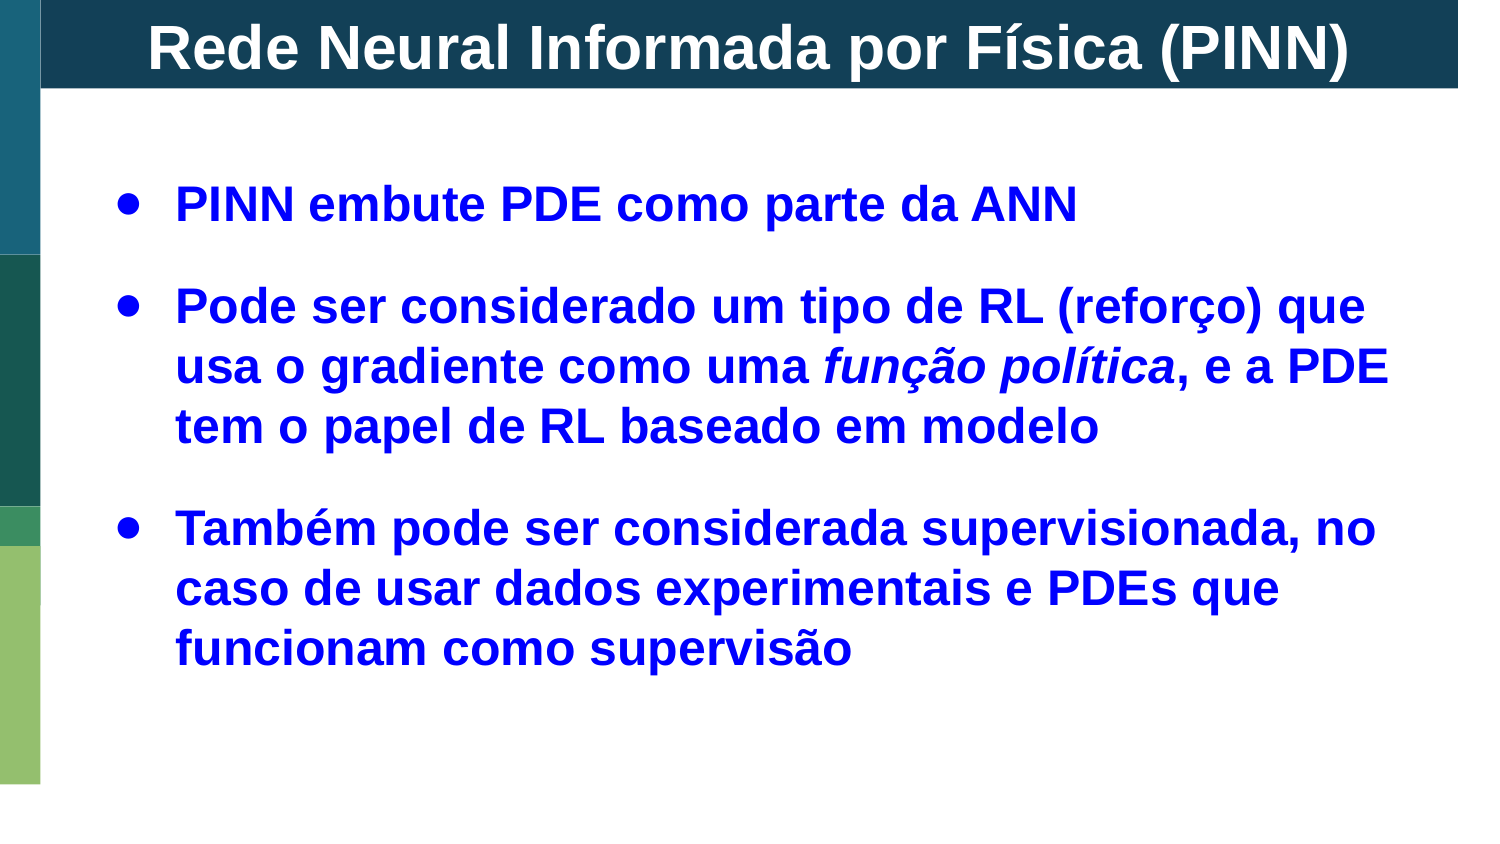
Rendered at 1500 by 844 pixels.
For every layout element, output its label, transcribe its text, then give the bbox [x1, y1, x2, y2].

text_box PINN embute PDE como parte da ANN Pode ser considerado um tipo de RL (reforço) que usa o gradiente como uma função política, e a PDE tem o papel de RL baseado em modelo Também pode ser considerada supervisionada, no caso de usar dados experimentais e PDEs que funcionam como supervisão [85, 156, 1448, 797]
text_box Rede Neural Informada por Física (PINN) [40, 0, 1458, 89]
